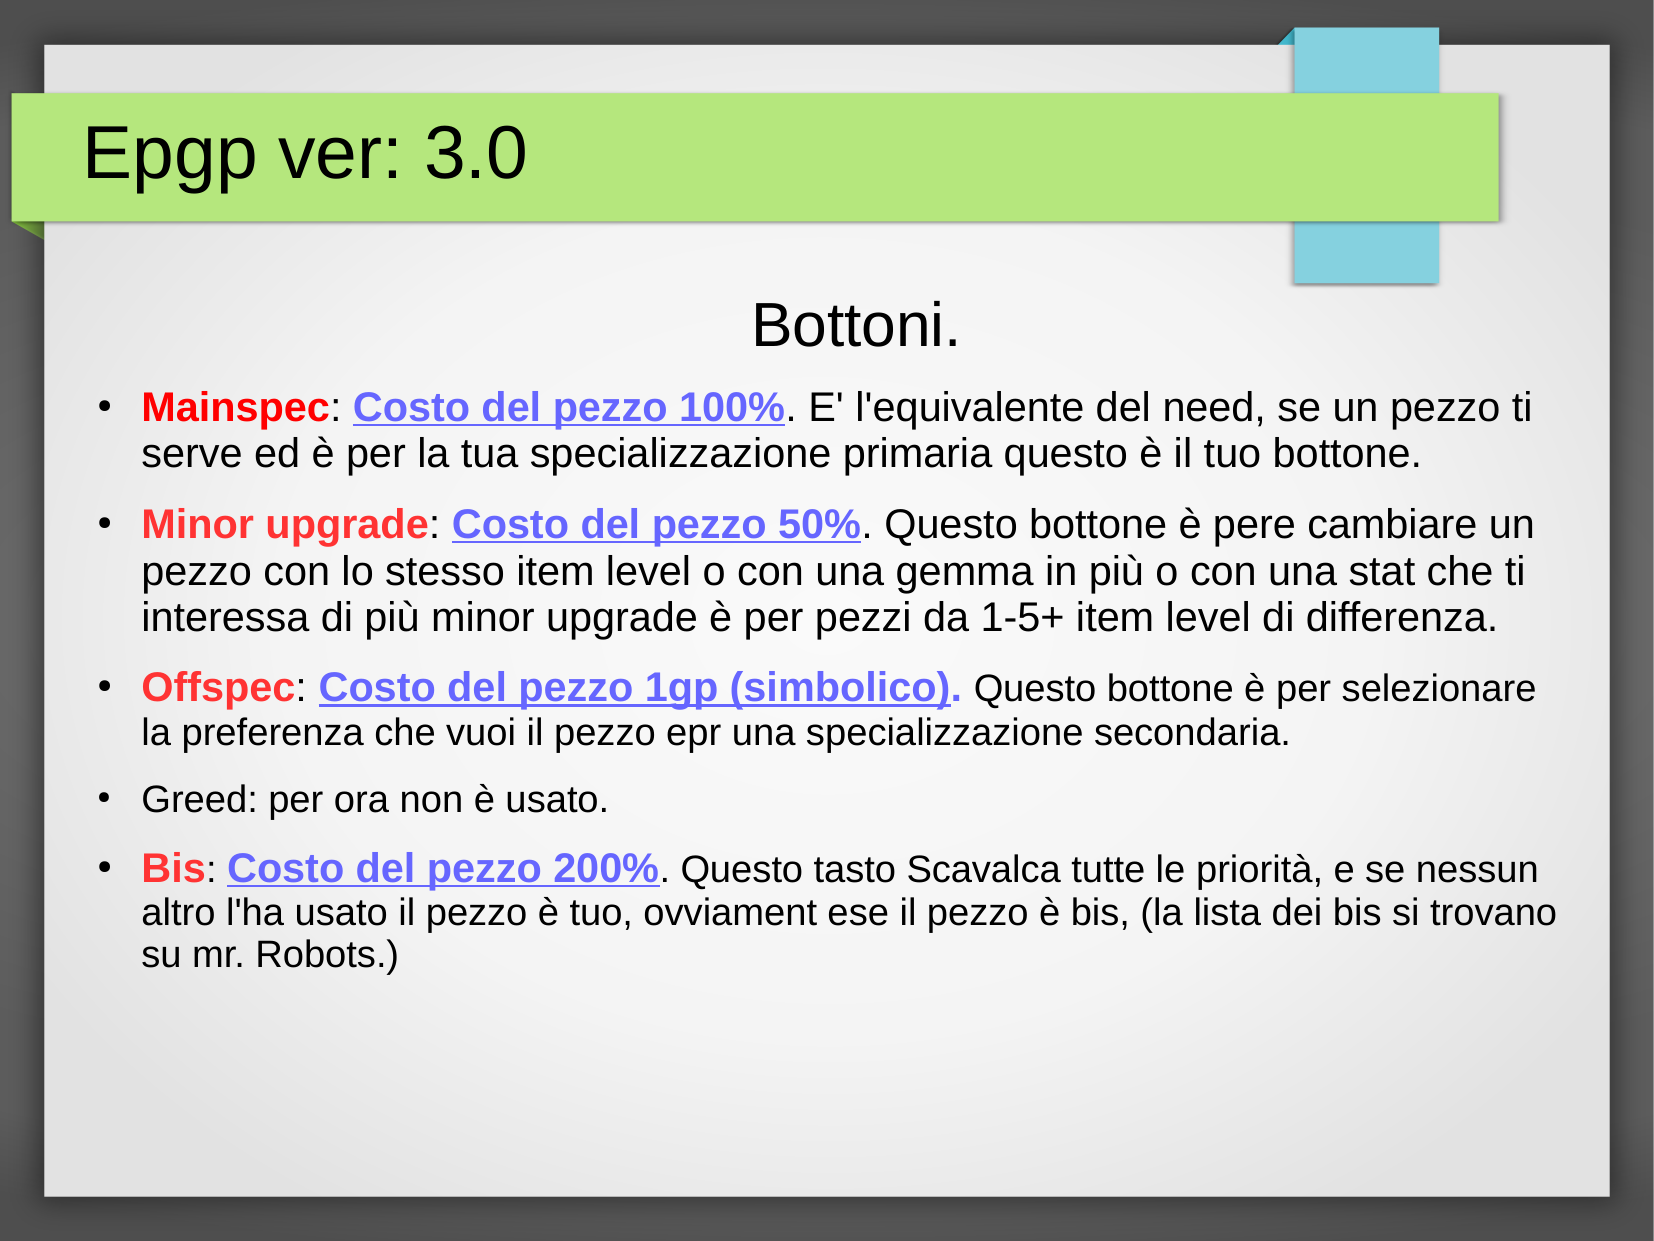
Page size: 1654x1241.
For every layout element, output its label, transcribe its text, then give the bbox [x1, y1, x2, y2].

picture [0, 0, 1654, 1241]
title Epgp ver: 3.0 [82, 49, 1571, 257]
list Bottoni. Mainspec: Costo del pezzo 100%. E' l'equivalente del need, se un pezzo ti serve ed è per la tua specializzazione primaria questo è il tuo bottone. Minor upgrade: Costo del pezzo 50%. Questo bottone è pere cambiare un pezzo con lo stesso item level o con una gemma in più o con una stat che ti interessa di più minor upgrade è per pezzi da 1-5+ item level di differenza. Offspec: Costo del pezzo 1gp (simbolico). Questo bottone è per selezionare la preferenza che vuoi il pezzo epr una specializzazione secondaria. Greed: per ora non è usato. Bis: Costo del pezzo 200%. Questo tasto Scavalca tutte le priorità, e se nessun altro l'ha usato il pezzo è tuo, ovviament ese il pezzo è bis, (la lista dei bis si trovano su mr. Robots.) [82, 290, 1571, 1010]
